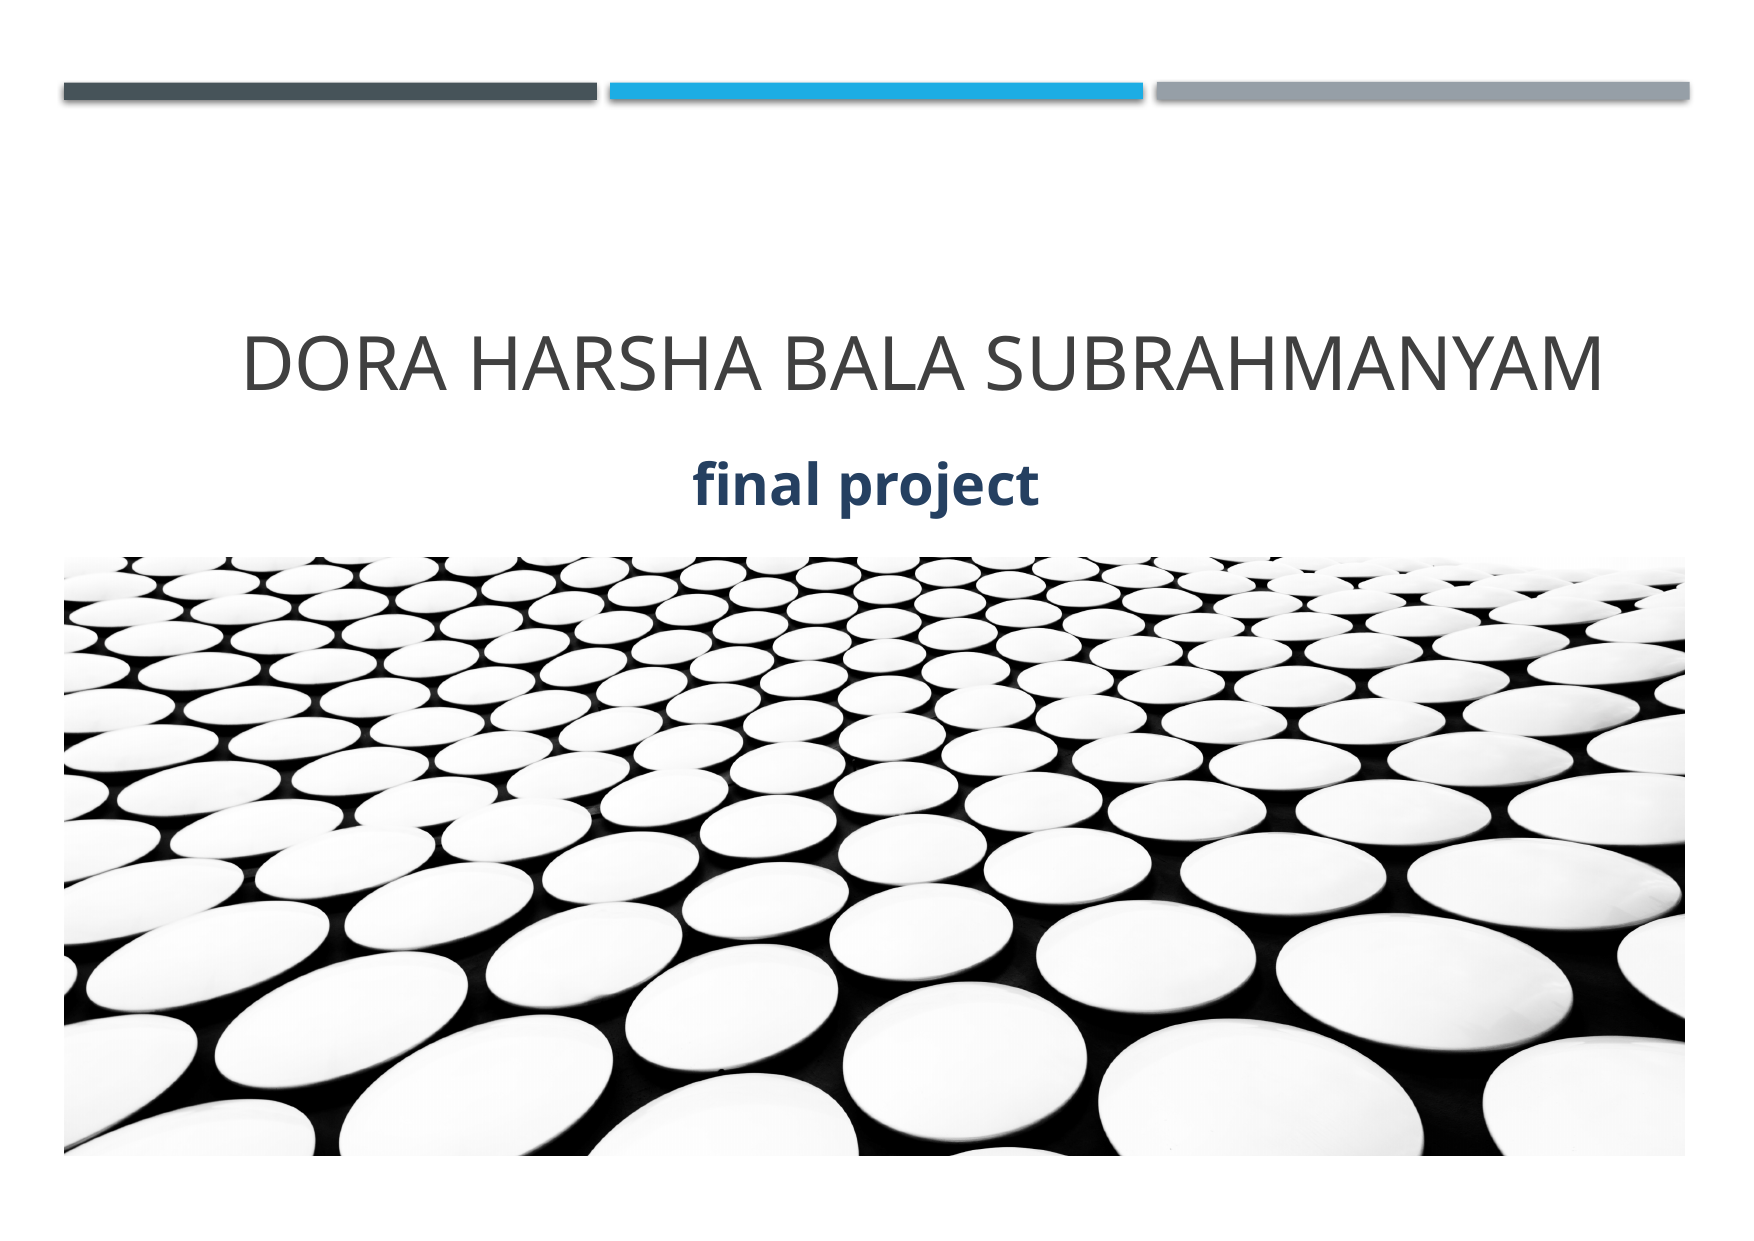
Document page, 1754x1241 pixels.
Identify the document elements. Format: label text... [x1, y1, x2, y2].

text_box [610, 82, 1143, 100]
text_box [64, 82, 597, 100]
picture [64, 557, 1685, 1156]
text_box [1156, 81, 1690, 100]
title Dora harsha bala subrahmanyam [225, 145, 1754, 413]
subtitle final project [68, 440, 1651, 526]
